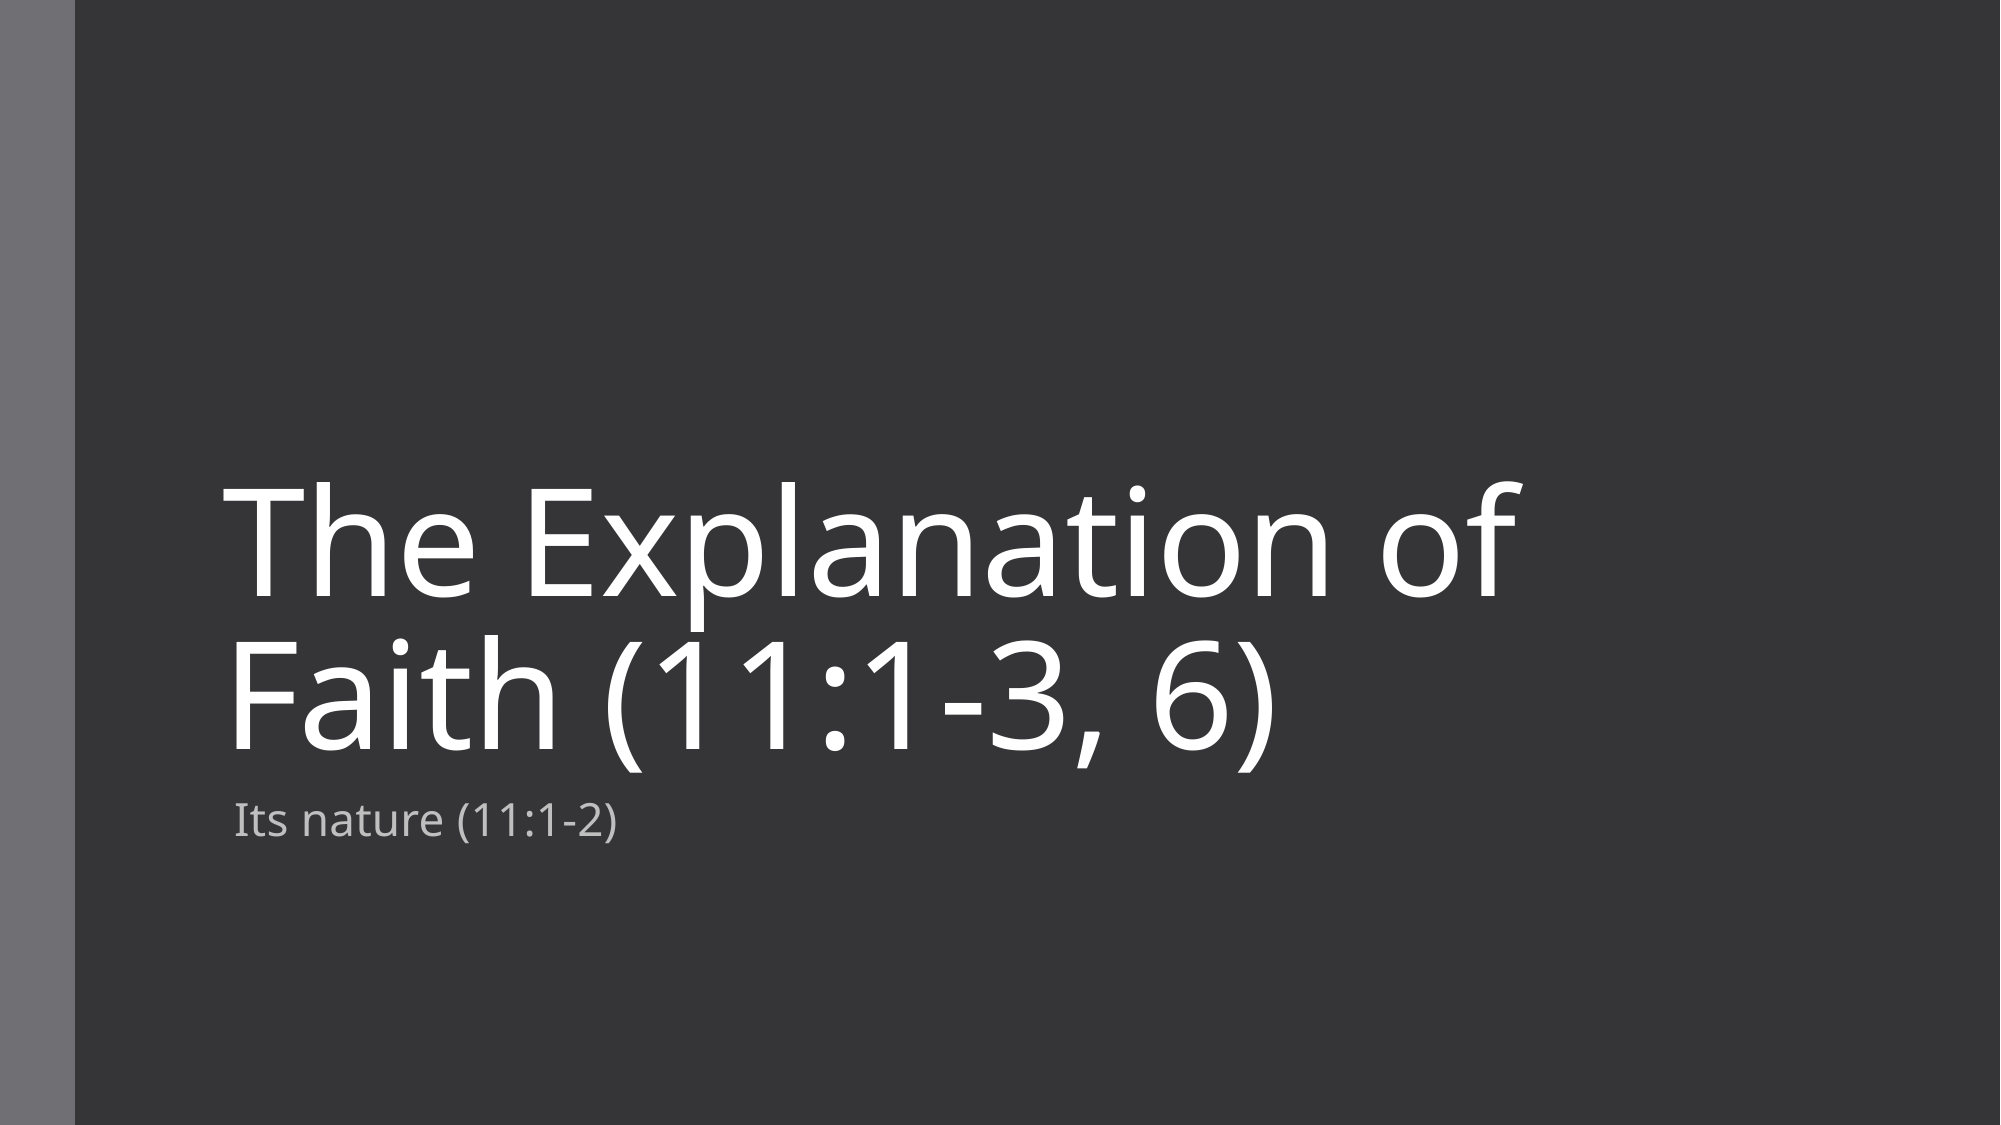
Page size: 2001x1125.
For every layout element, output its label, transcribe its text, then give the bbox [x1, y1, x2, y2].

subtitle Its nature (11:1-2) [206, 787, 1752, 1066]
title The Explanation of Faith (11:1-3, 6) [206, 124, 1752, 787]
